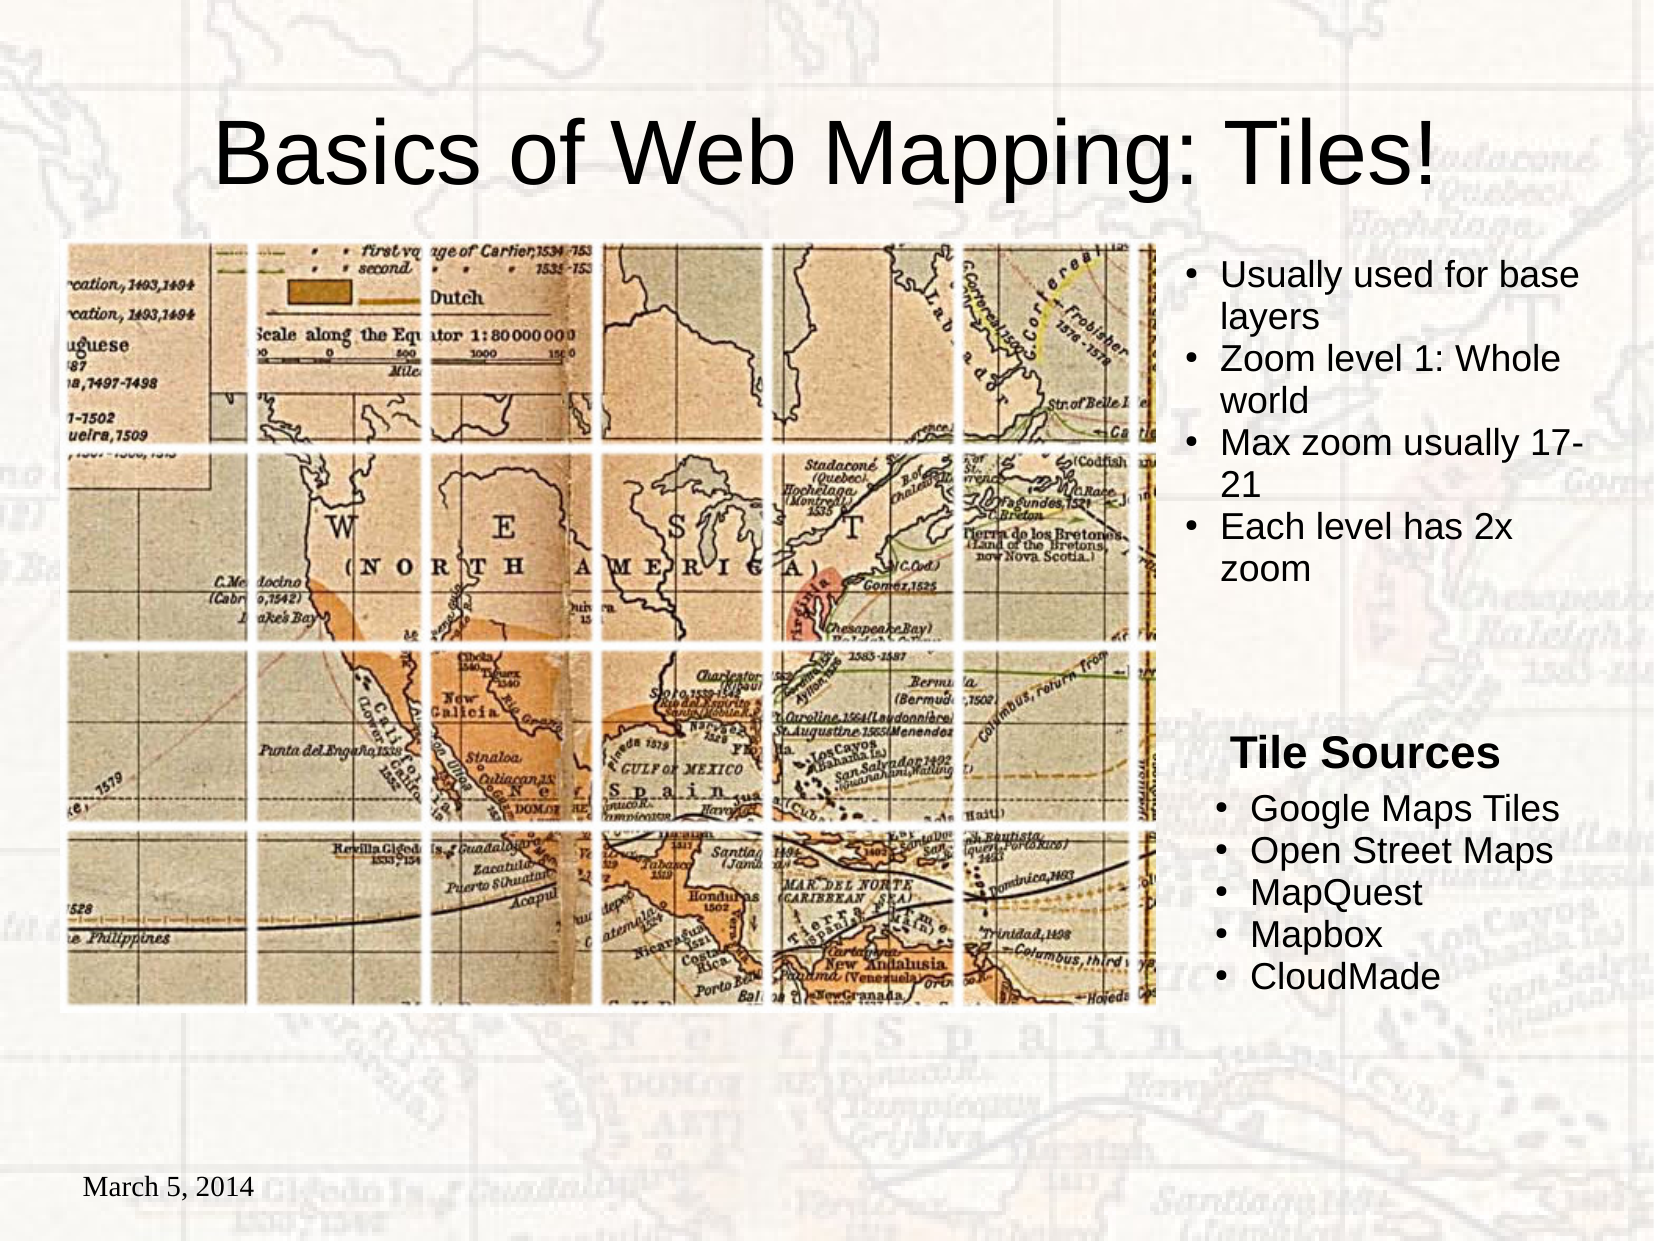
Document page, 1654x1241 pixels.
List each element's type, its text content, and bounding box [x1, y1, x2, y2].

text_box Google Maps Tiles Open Street Maps MapQuest Mapbox CloudMade [1200, 780, 1621, 1005]
picture [0, 0, 1654, 1241]
text_box Usually used for base layers Zoom level 1: Whole world Max zoom usually 17-21 Each level has 2x zoom [1170, 246, 1621, 597]
text_box Tile Sources [1215, 720, 1636, 787]
title Basics of Web Mapping: Tiles! [82, 49, 1571, 257]
